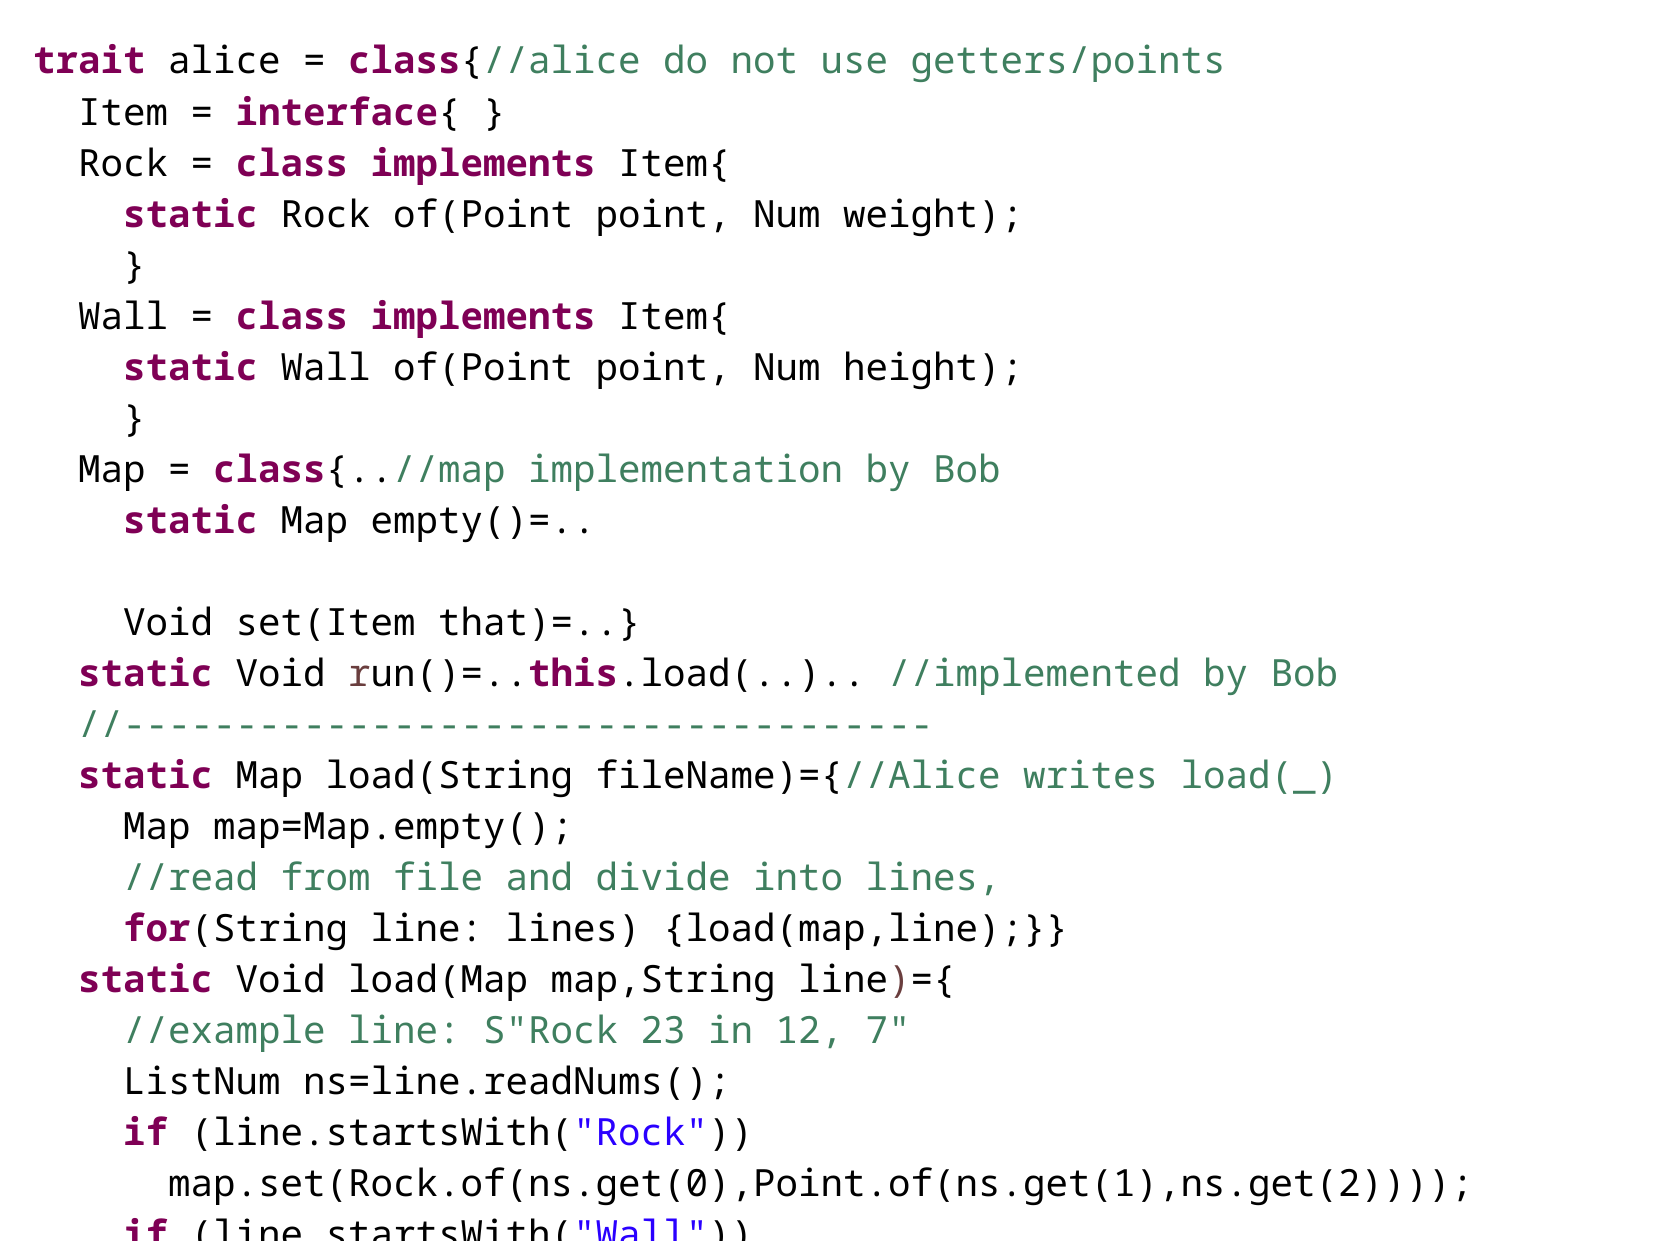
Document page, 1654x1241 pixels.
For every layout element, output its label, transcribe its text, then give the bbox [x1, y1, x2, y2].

text_box trait alice = class{//alice do not use getters/points Item = interface{ } Rock = class implements Item{ static Rock of(Point point, Num weight); } Wall = class implements Item{ static Wall of(Point point, Num height); } Map = class{..//map implementation by Bob static Map empty()=.. Void set(Item that)=..} static Void run()=..this.load(..).. //implemented by Bob //------------------------------------ static Map load(String fileName)={//Alice writes load(_) Map map=Map.empty(); //read from file and divide into lines, for(String line: lines) {load(map,line);}} static Void load(Map map,String line)={ //example line: S"Rock 23 in 12, 7" ListNum ns=line.readNums(); if (line.startsWith("Rock")) map.set(Rock.of(ns.get(0),Point.of(ns.get(1),ns.get(2)))); if (line.startsWith("Wall")) .. .. }} [18, 26, 1654, 1241]
